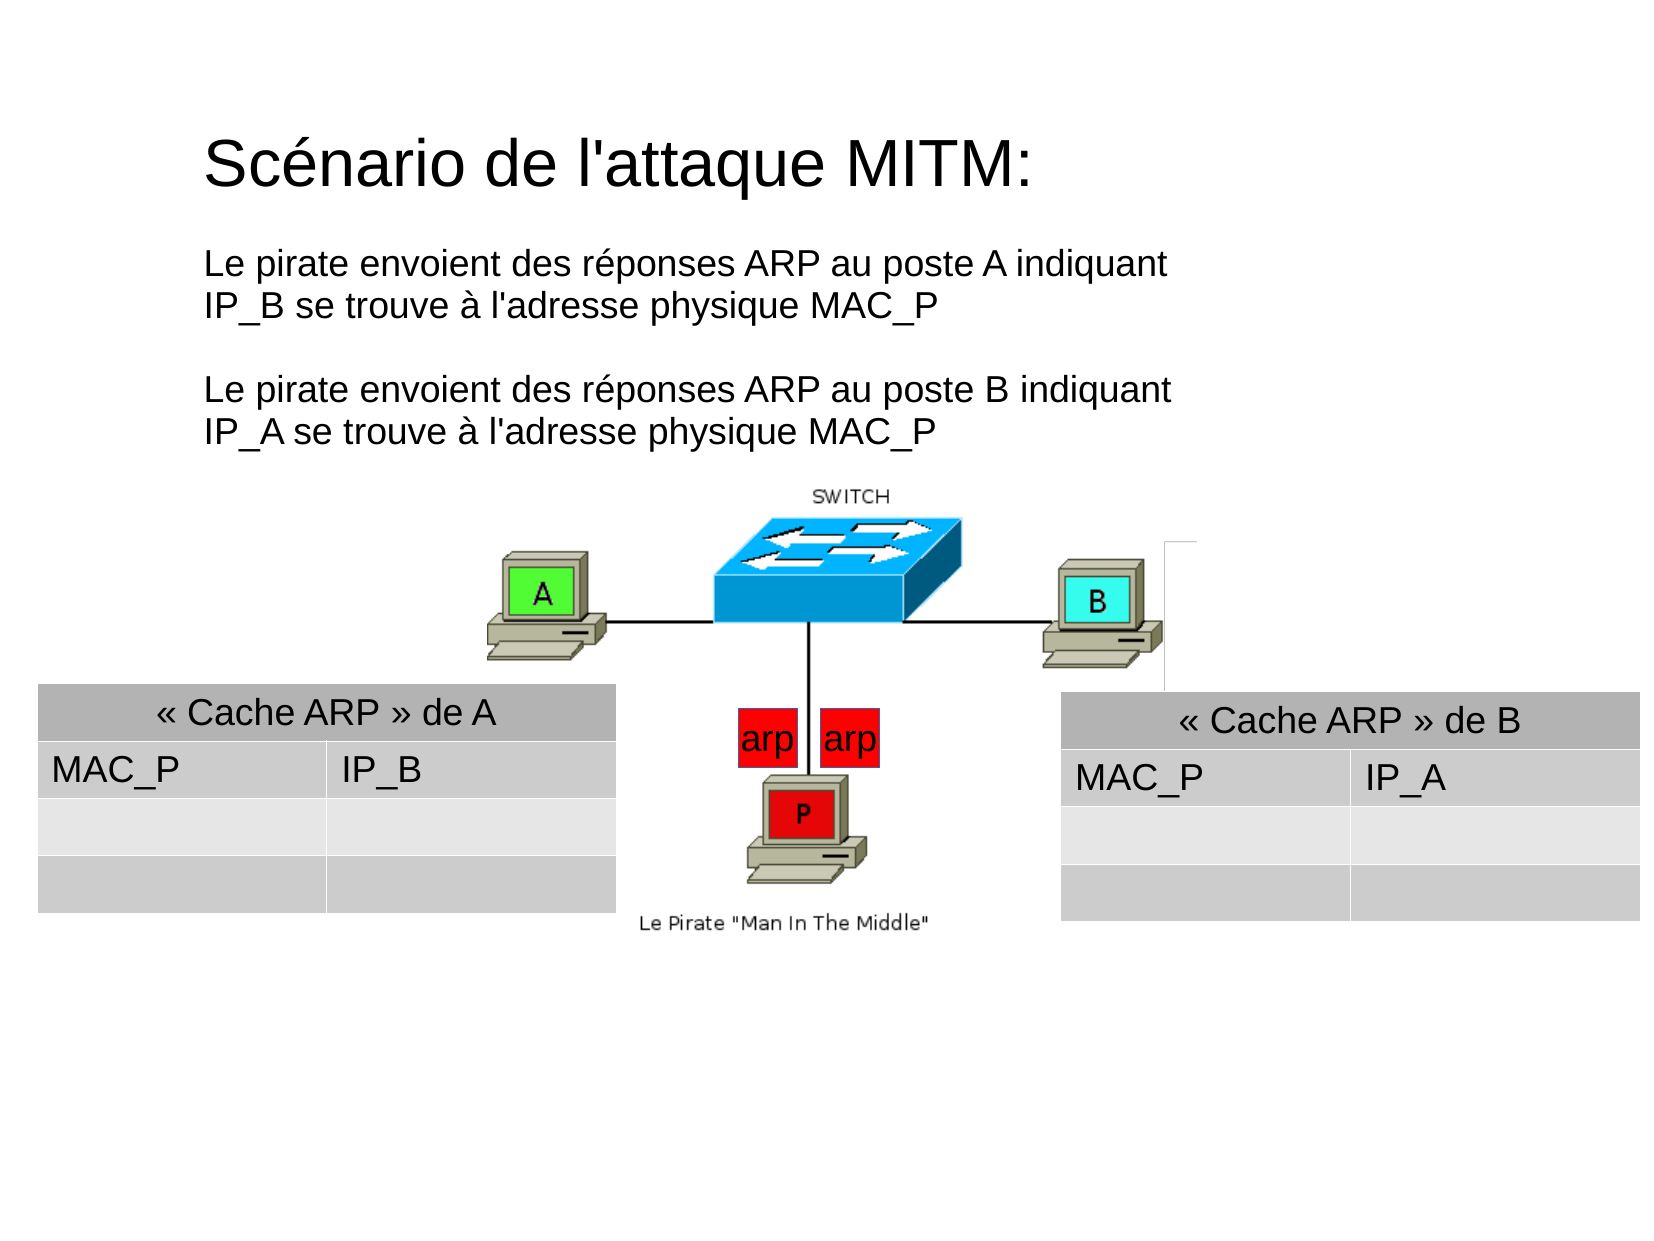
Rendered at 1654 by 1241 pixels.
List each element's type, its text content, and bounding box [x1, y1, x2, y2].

table_cell [1351, 807, 1640, 864]
picture [487, 460, 1197, 938]
table_cell [327, 799, 616, 855]
table_cell [1061, 807, 1350, 864]
text_box Scénario de l'attaque MITM: Le pirate envoient des réponses ARP au poste A indiquant IP_B se trouve à l'adresse physique MAC_P Le pirate envoient des réponses ARP au poste B indiquant IP_A se trouve à l'adresse physique MAC_P [188, 118, 1447, 460]
table_cell [38, 856, 326, 913]
table_cell [1351, 865, 1640, 921]
table_cell MAC_P [38, 742, 326, 798]
table_header « Cache ARP » de A [38, 684, 616, 741]
table_header « Cache ARP » de B [1061, 692, 1640, 749]
table_cell MAC_P [1061, 750, 1350, 806]
table_cell [327, 856, 616, 913]
text_box arp [738, 708, 798, 768]
table_cell IP_A [1351, 750, 1640, 806]
table_cell [38, 799, 326, 855]
table_cell IP_B [327, 742, 616, 798]
table_cell [1061, 865, 1350, 921]
text_box arp [820, 708, 880, 768]
